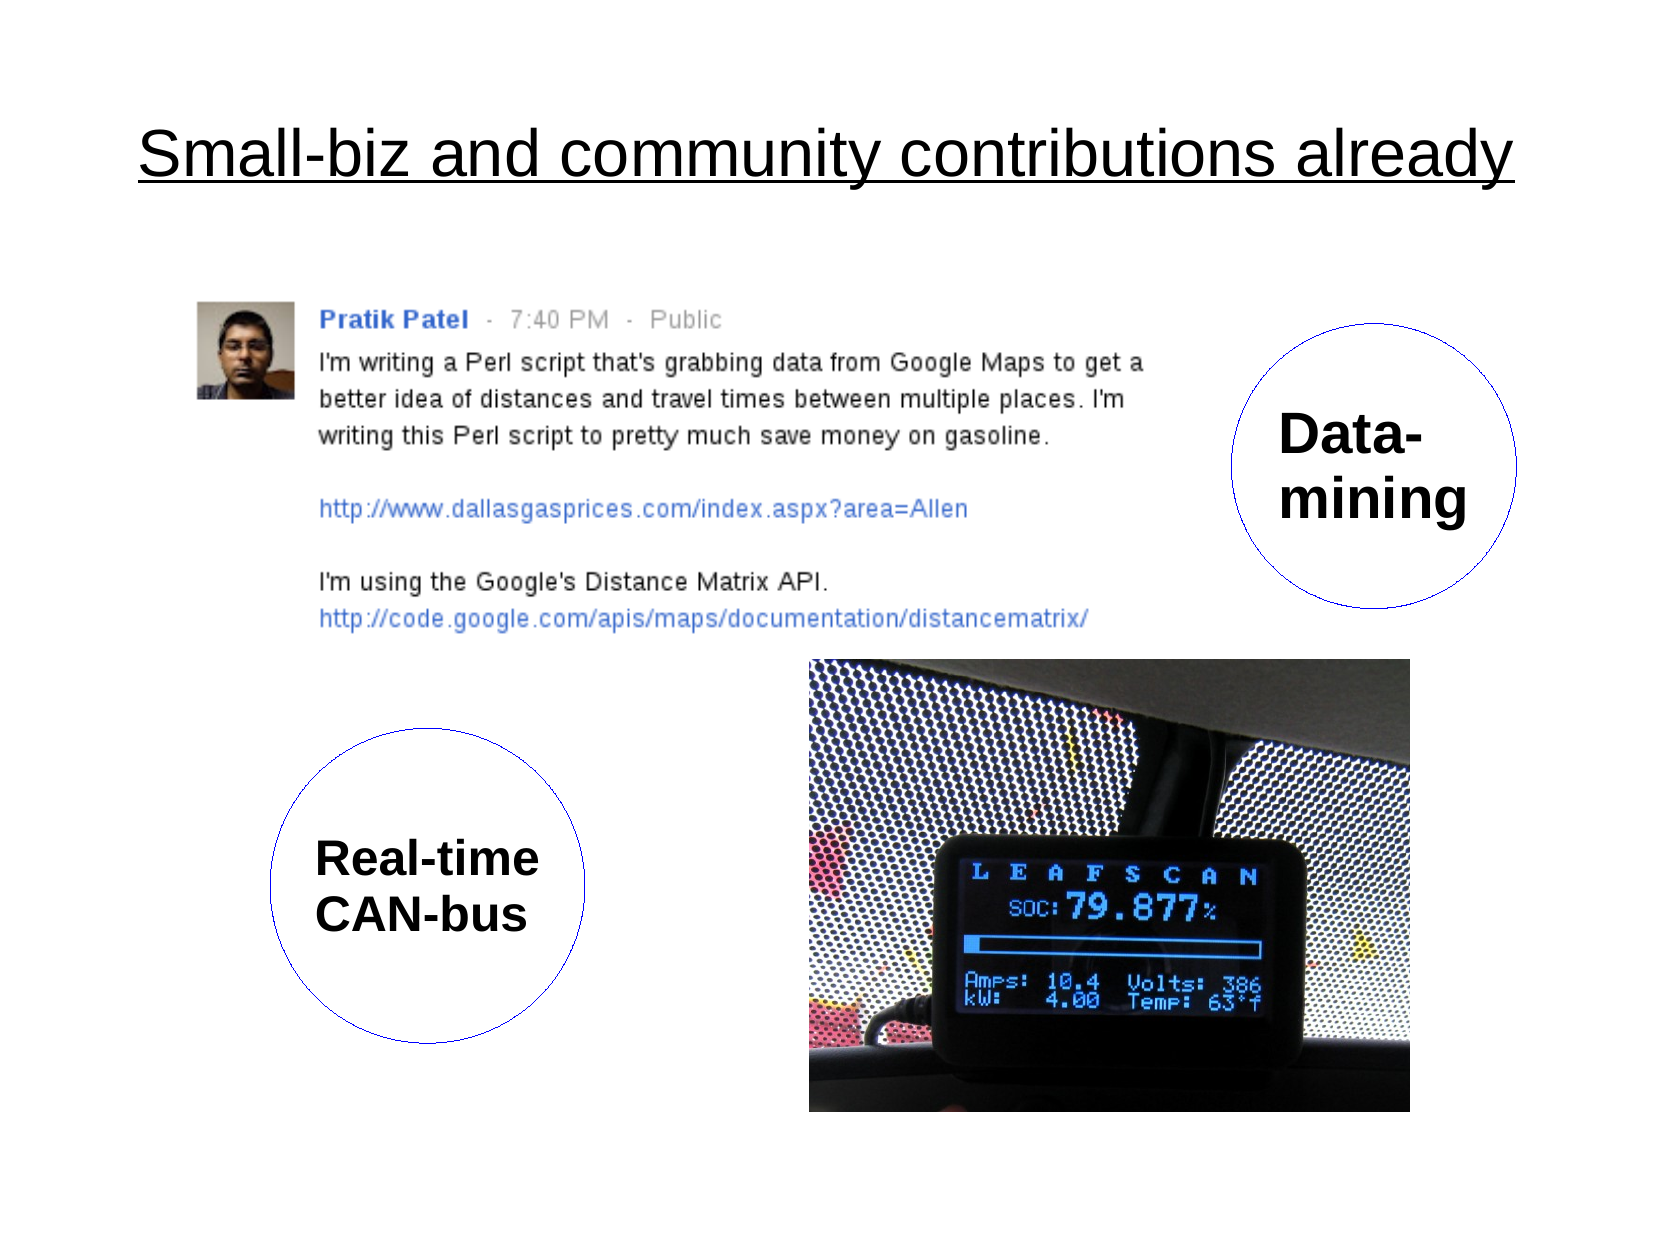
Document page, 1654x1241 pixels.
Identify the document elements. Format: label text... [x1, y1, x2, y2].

text_box Real-time CAN-bus [300, 822, 555, 949]
title Small-biz and community contributions already [82, 49, 1571, 257]
picture [809, 659, 1410, 1112]
text_box Data- mining [1263, 393, 1485, 539]
picture [155, 278, 1172, 654]
